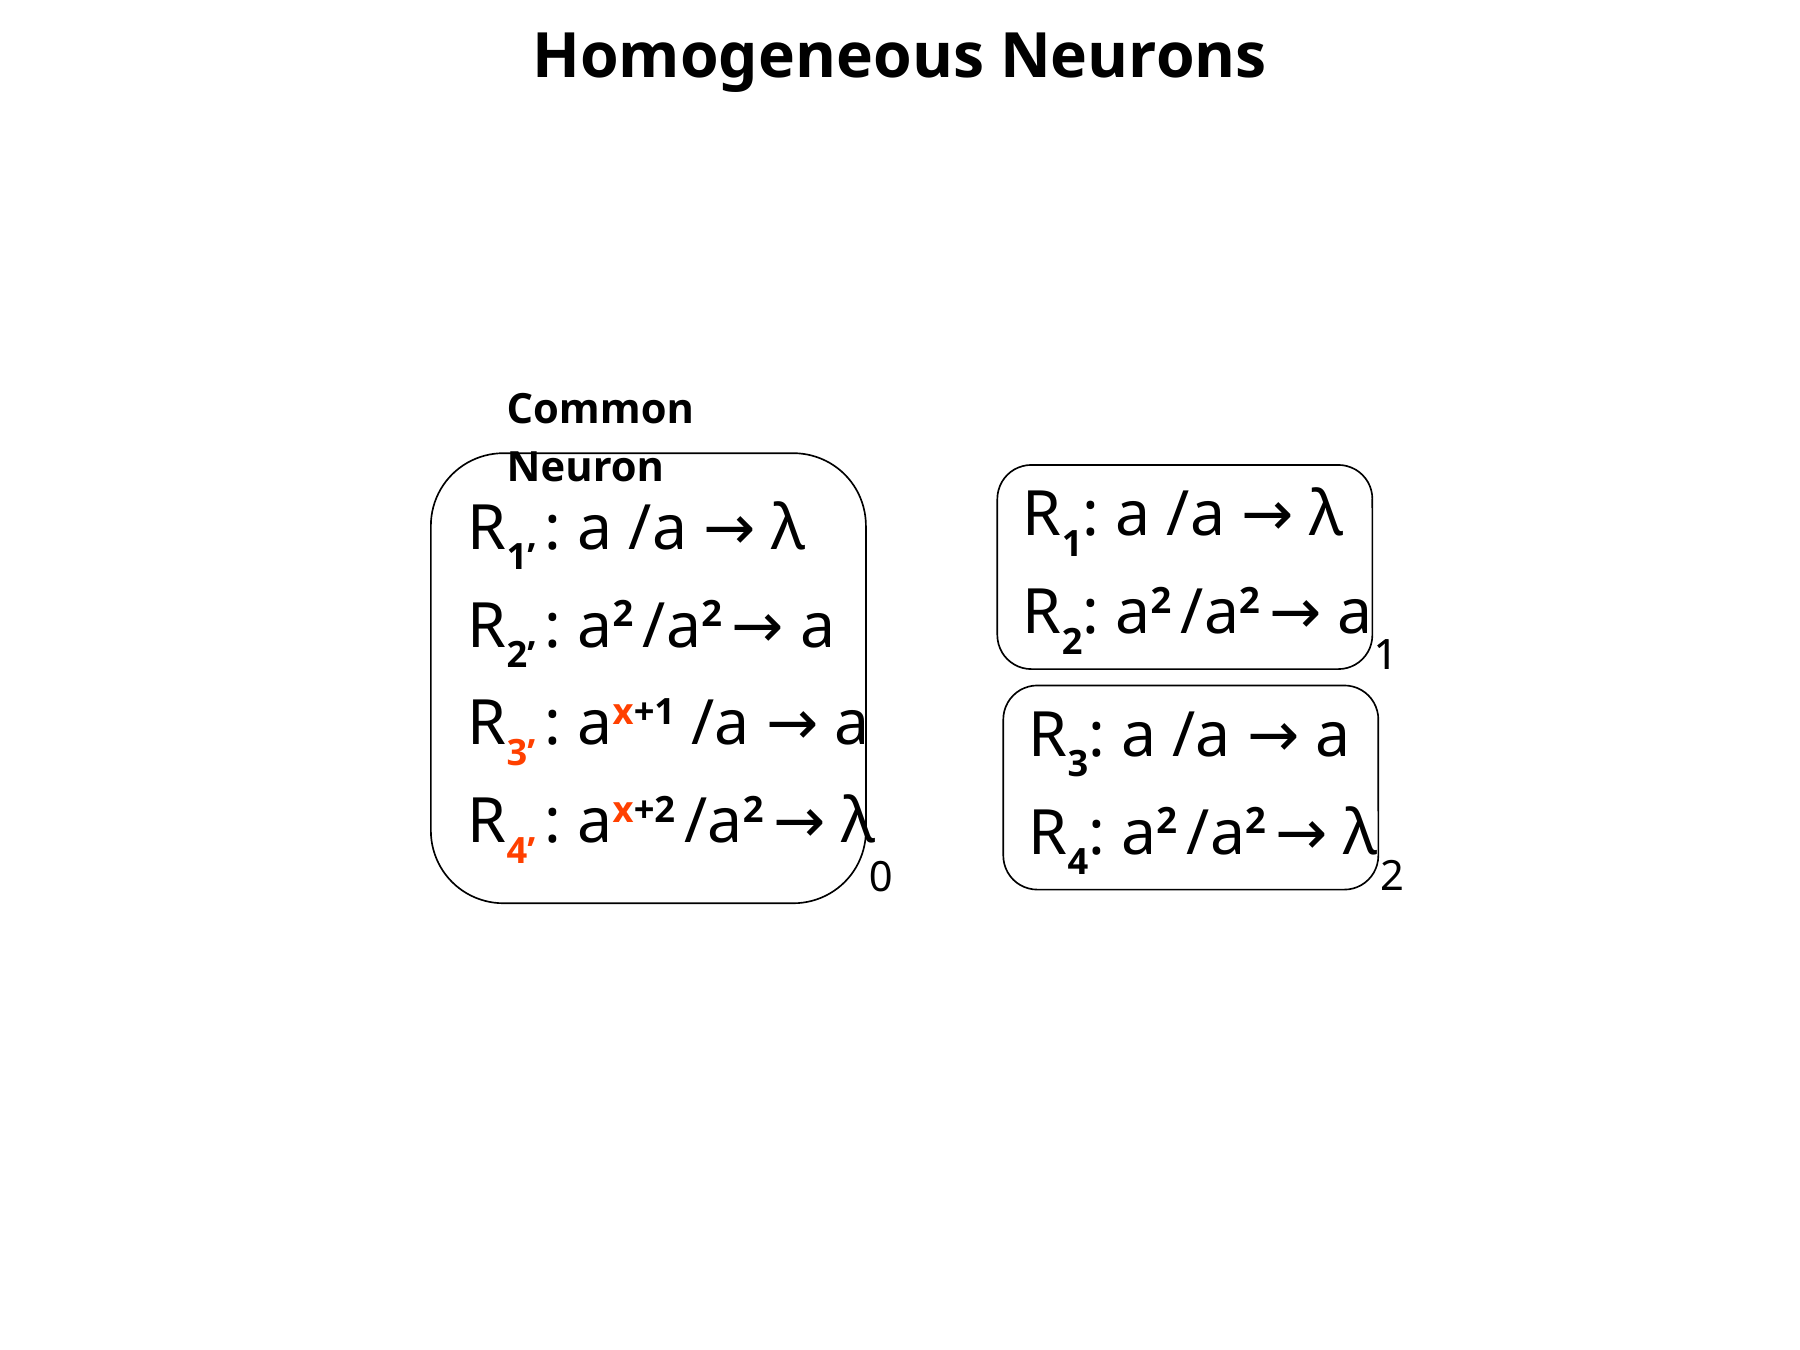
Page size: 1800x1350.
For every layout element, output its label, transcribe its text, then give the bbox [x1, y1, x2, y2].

text_box Homogeneous Neurons [0, 3, 1800, 101]
text_box R3: a /a → a R4: a2 /a2 → λ [1003, 685, 1379, 890]
text_box 1 [1358, 617, 1417, 688]
text_box 0 [854, 839, 913, 910]
text_box R1’ : a /a → λ R2’ : a2 /a2 → a R3’ : ax+1 /a → a R4’ : ax+2 /a2 → λ [430, 453, 866, 904]
text_box Common Neuron [491, 371, 807, 442]
text_box R1: a /a → λ R2: a2 /a2 → a [997, 464, 1373, 670]
text_box 2 [1365, 838, 1424, 909]
